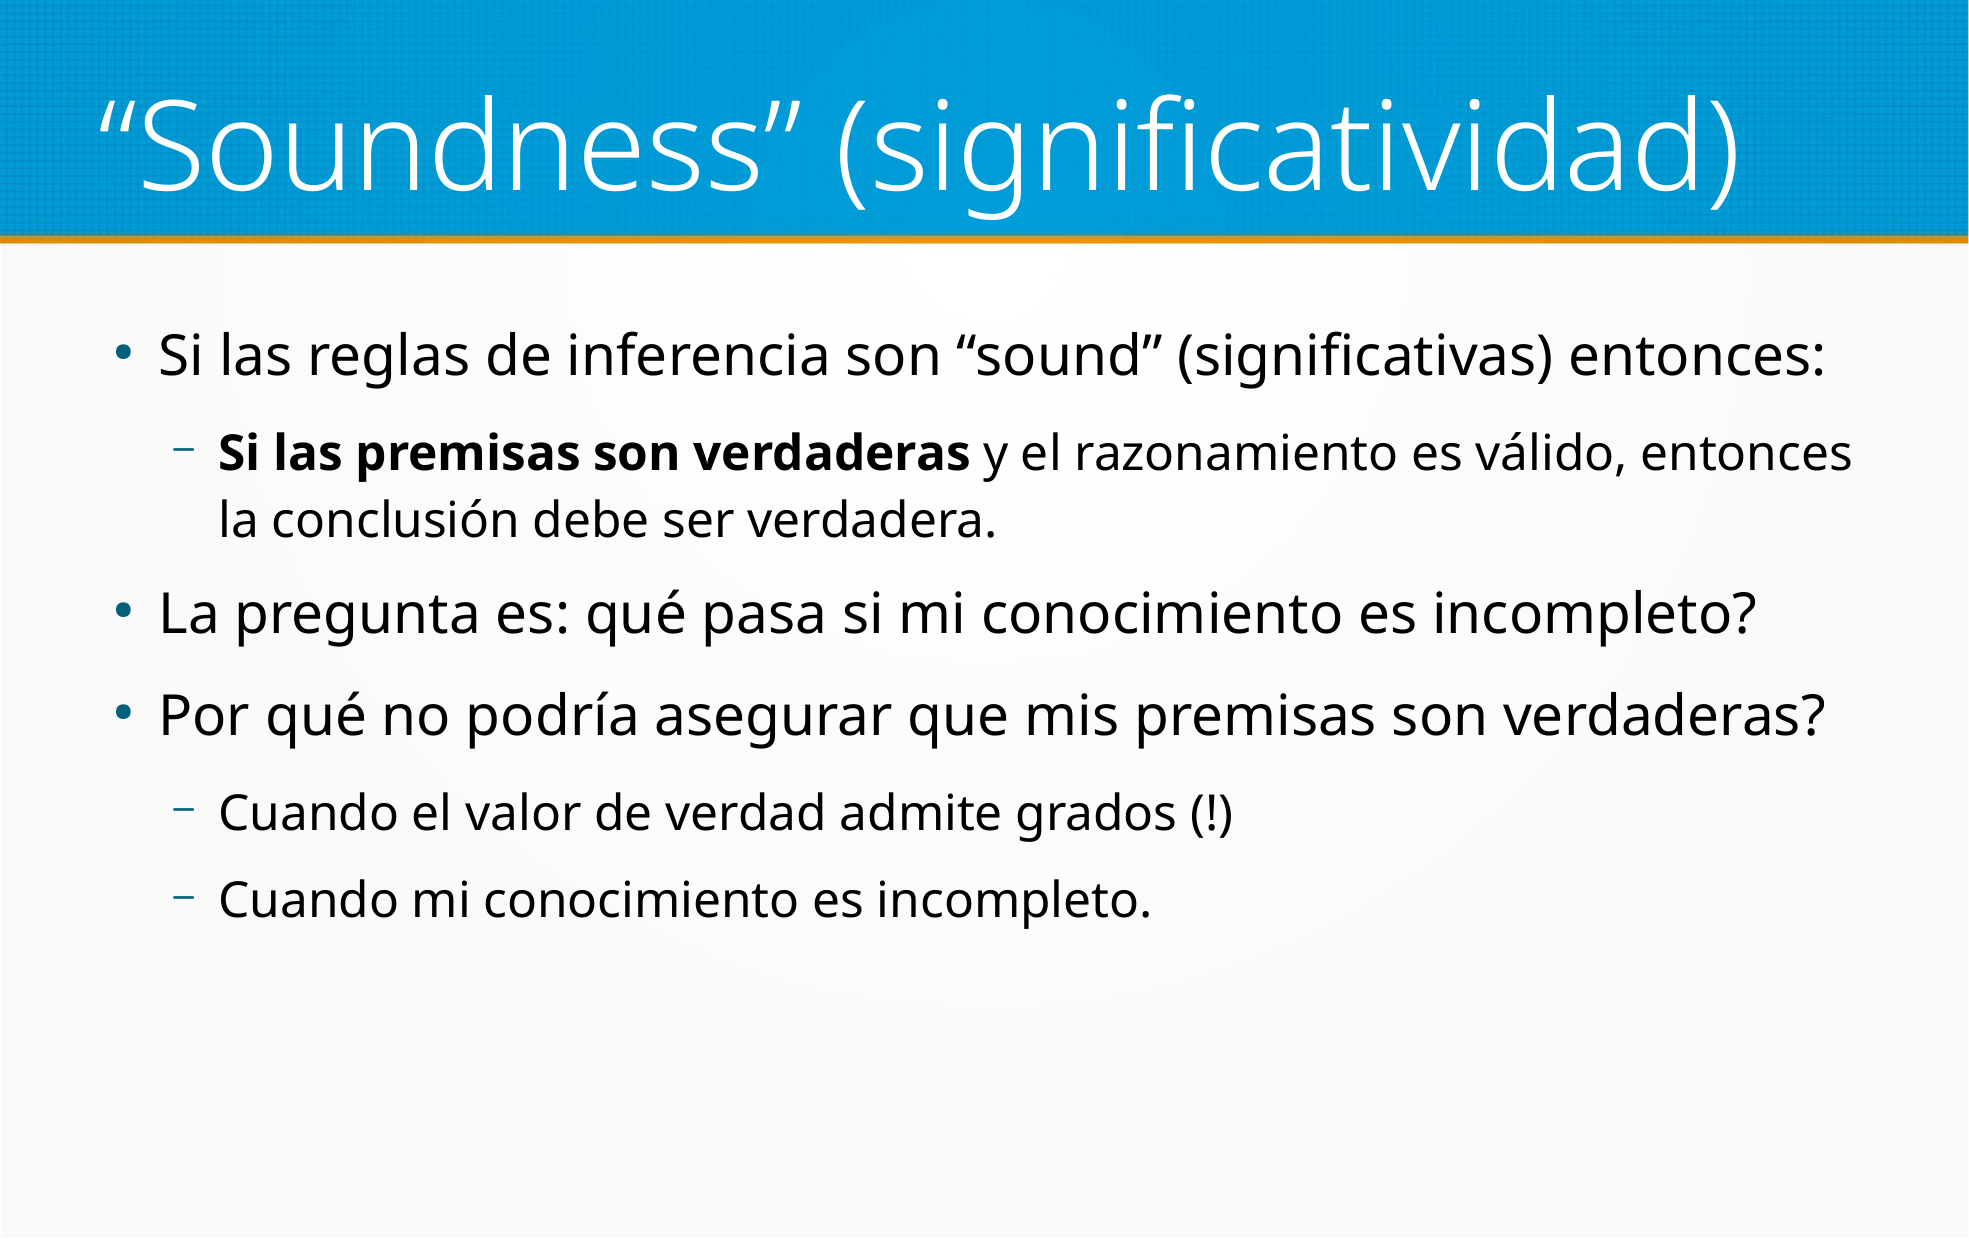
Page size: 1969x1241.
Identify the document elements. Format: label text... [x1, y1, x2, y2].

picture [0, 233, 1969, 1241]
title “Soundness” (significatividad) [98, 19, 1870, 227]
list Si las reglas de inferencia son “sound” (significativas) entonces: Si las premisas son verdaderas y el razonamiento es válido, entonces la conclusión debe ser verdadera. La pregunta es: qué pasa si mi conocimiento es incompleto? Por qué no podría asegurar que mis premisas son verdaderas? Cuando el valor de verdad admite grados (!) Cuando mi conocimiento es incompleto. [98, 315, 1861, 1081]
